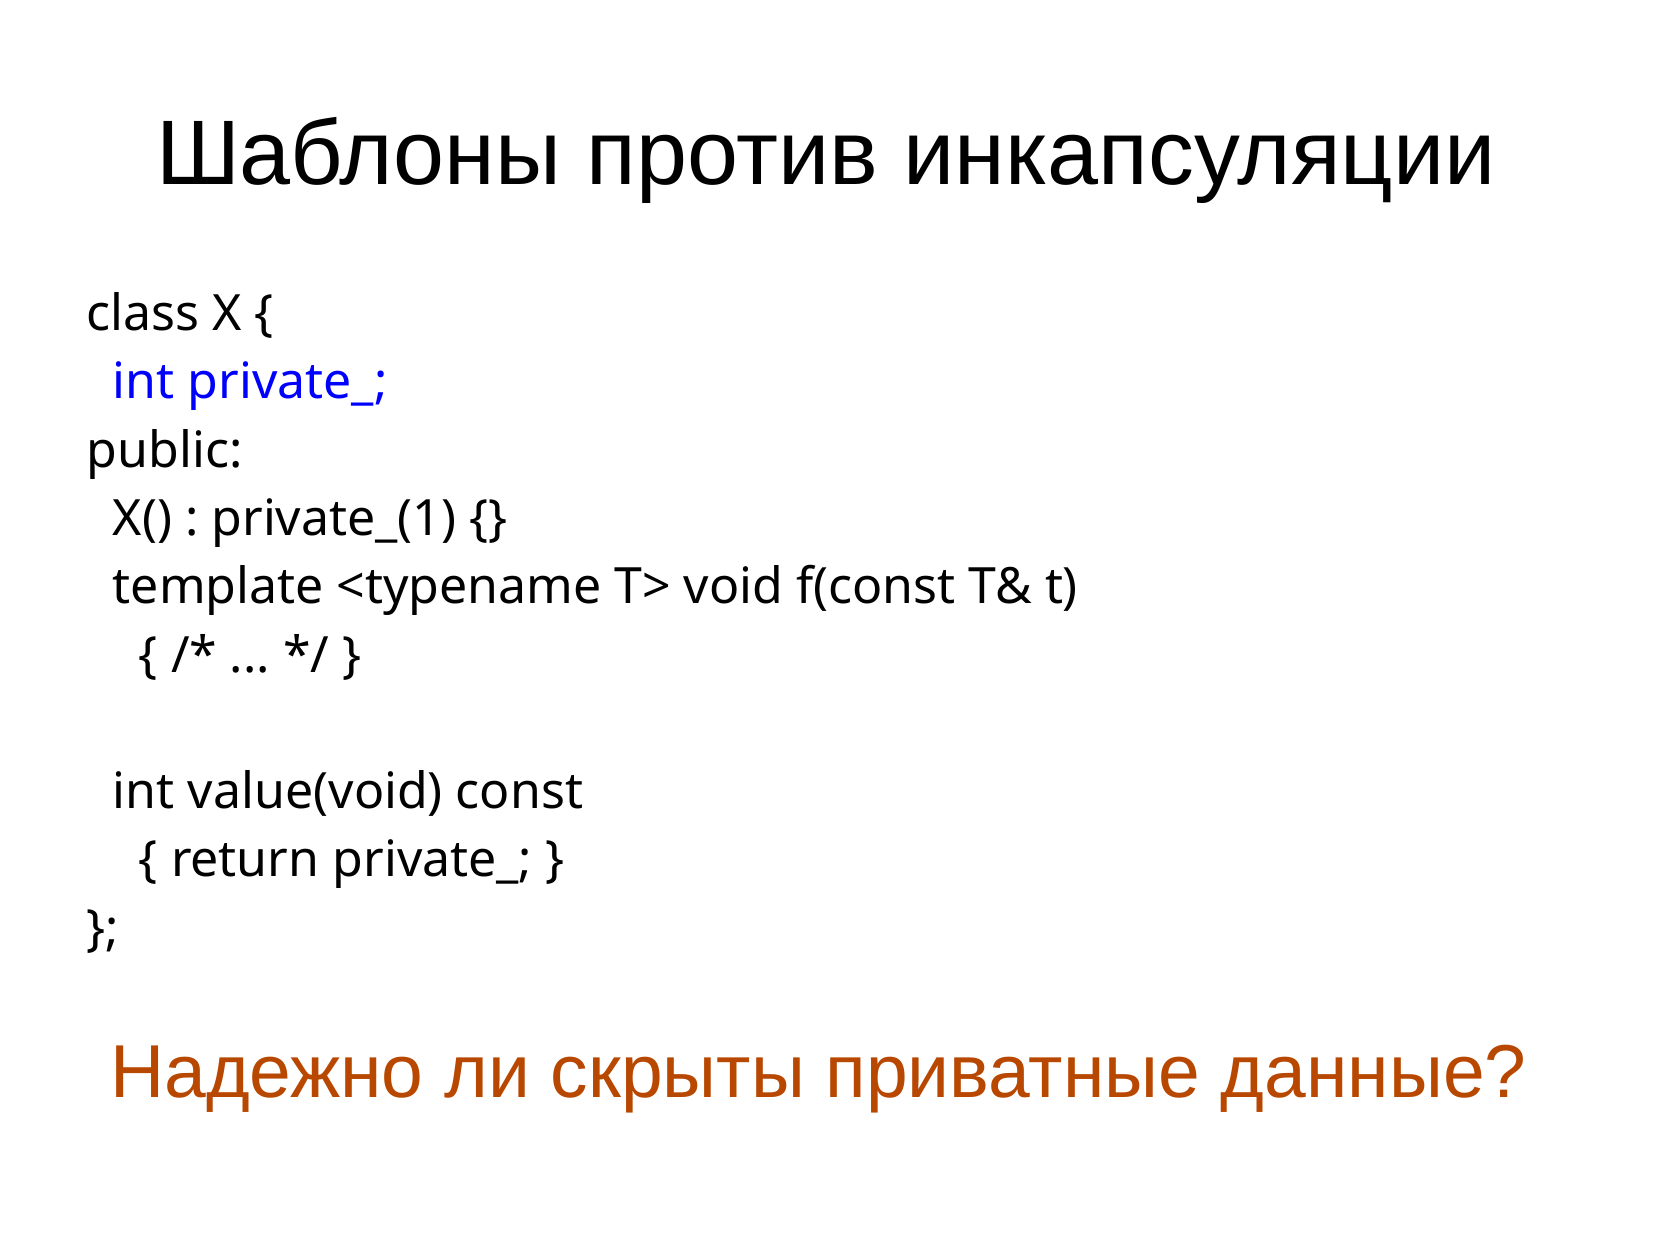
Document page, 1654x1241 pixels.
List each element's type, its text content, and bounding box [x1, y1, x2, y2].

title Надежно ли скрыты приватные данные? [75, 975, 1564, 1168]
title Шаблоны против инкапсуляции [82, 56, 1571, 250]
text_box class X { int private_; public: X() : private_(1) {} template <typename T> void f(const T& t) { /* ... */ } int value(void) const { return private_; } }; [86, 283, 1576, 954]
